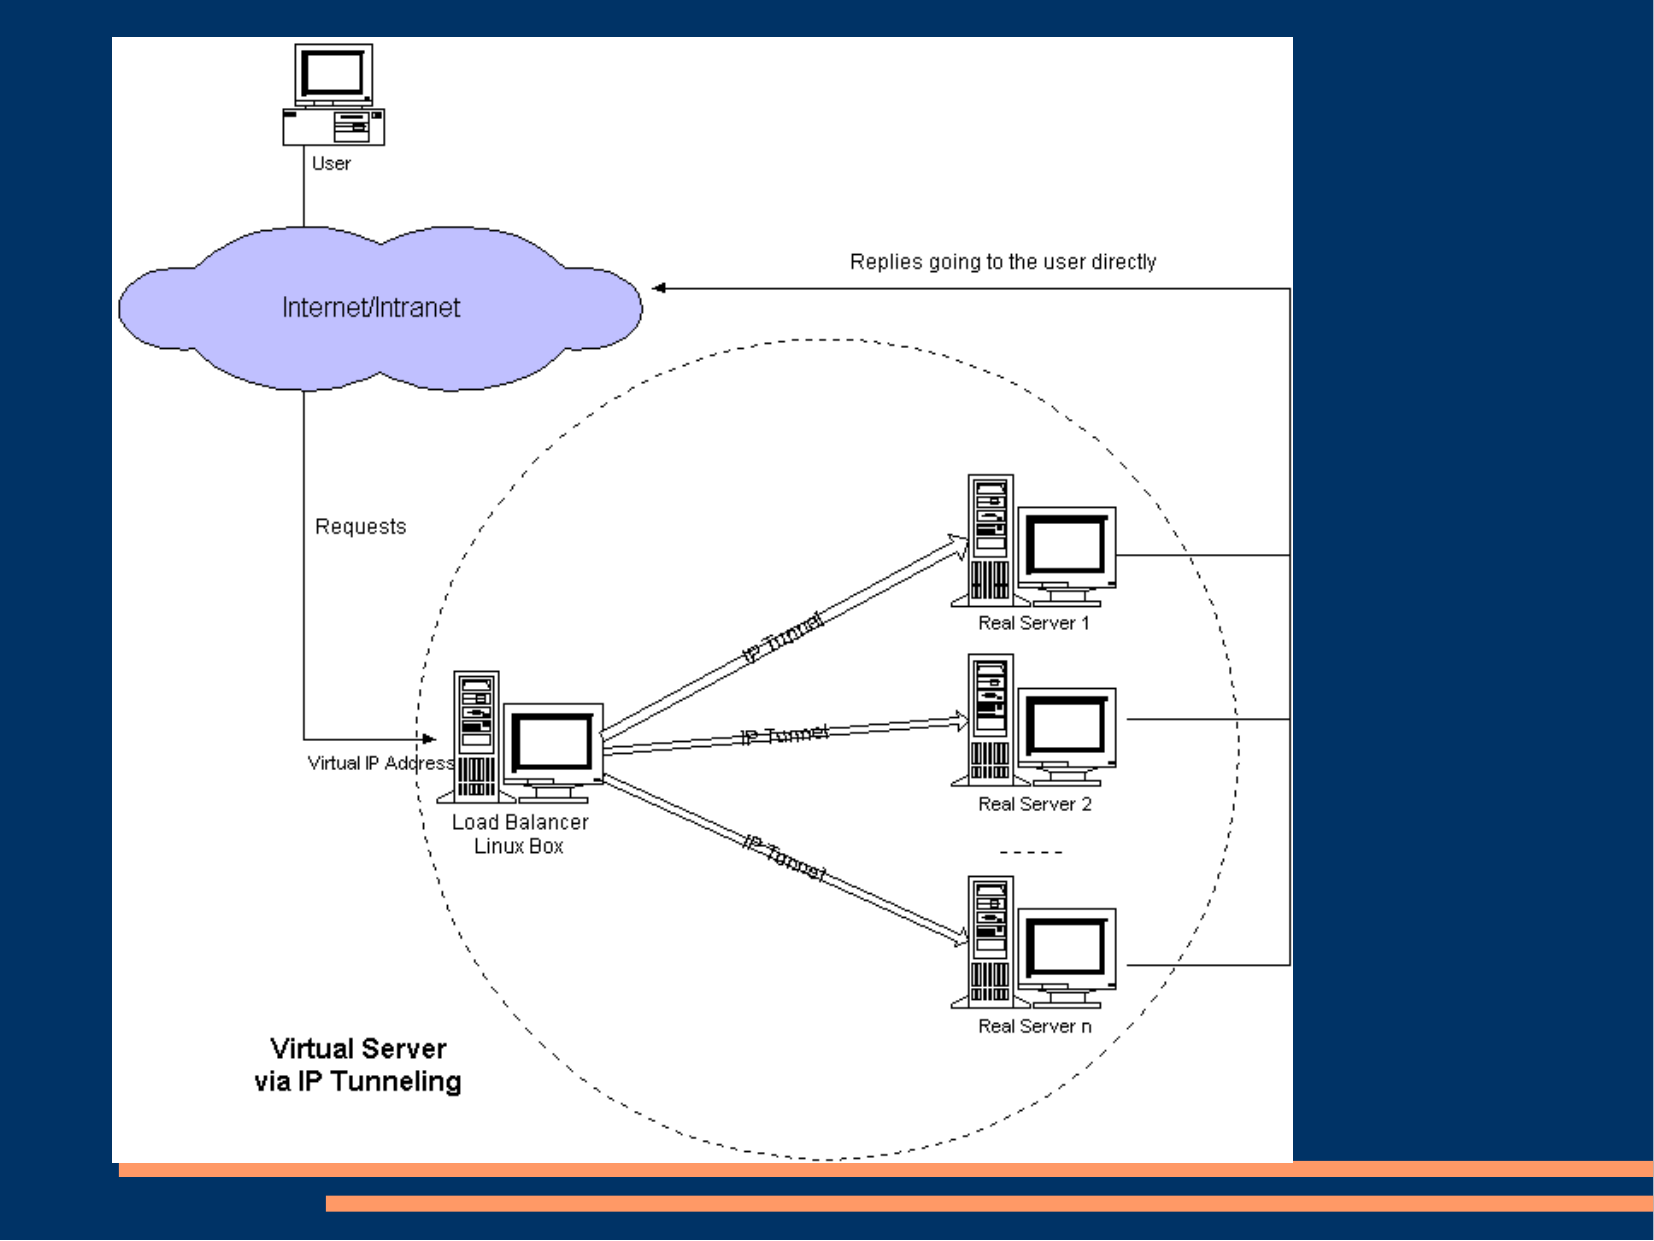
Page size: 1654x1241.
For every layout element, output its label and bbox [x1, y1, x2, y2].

picture [112, 37, 1293, 1163]
